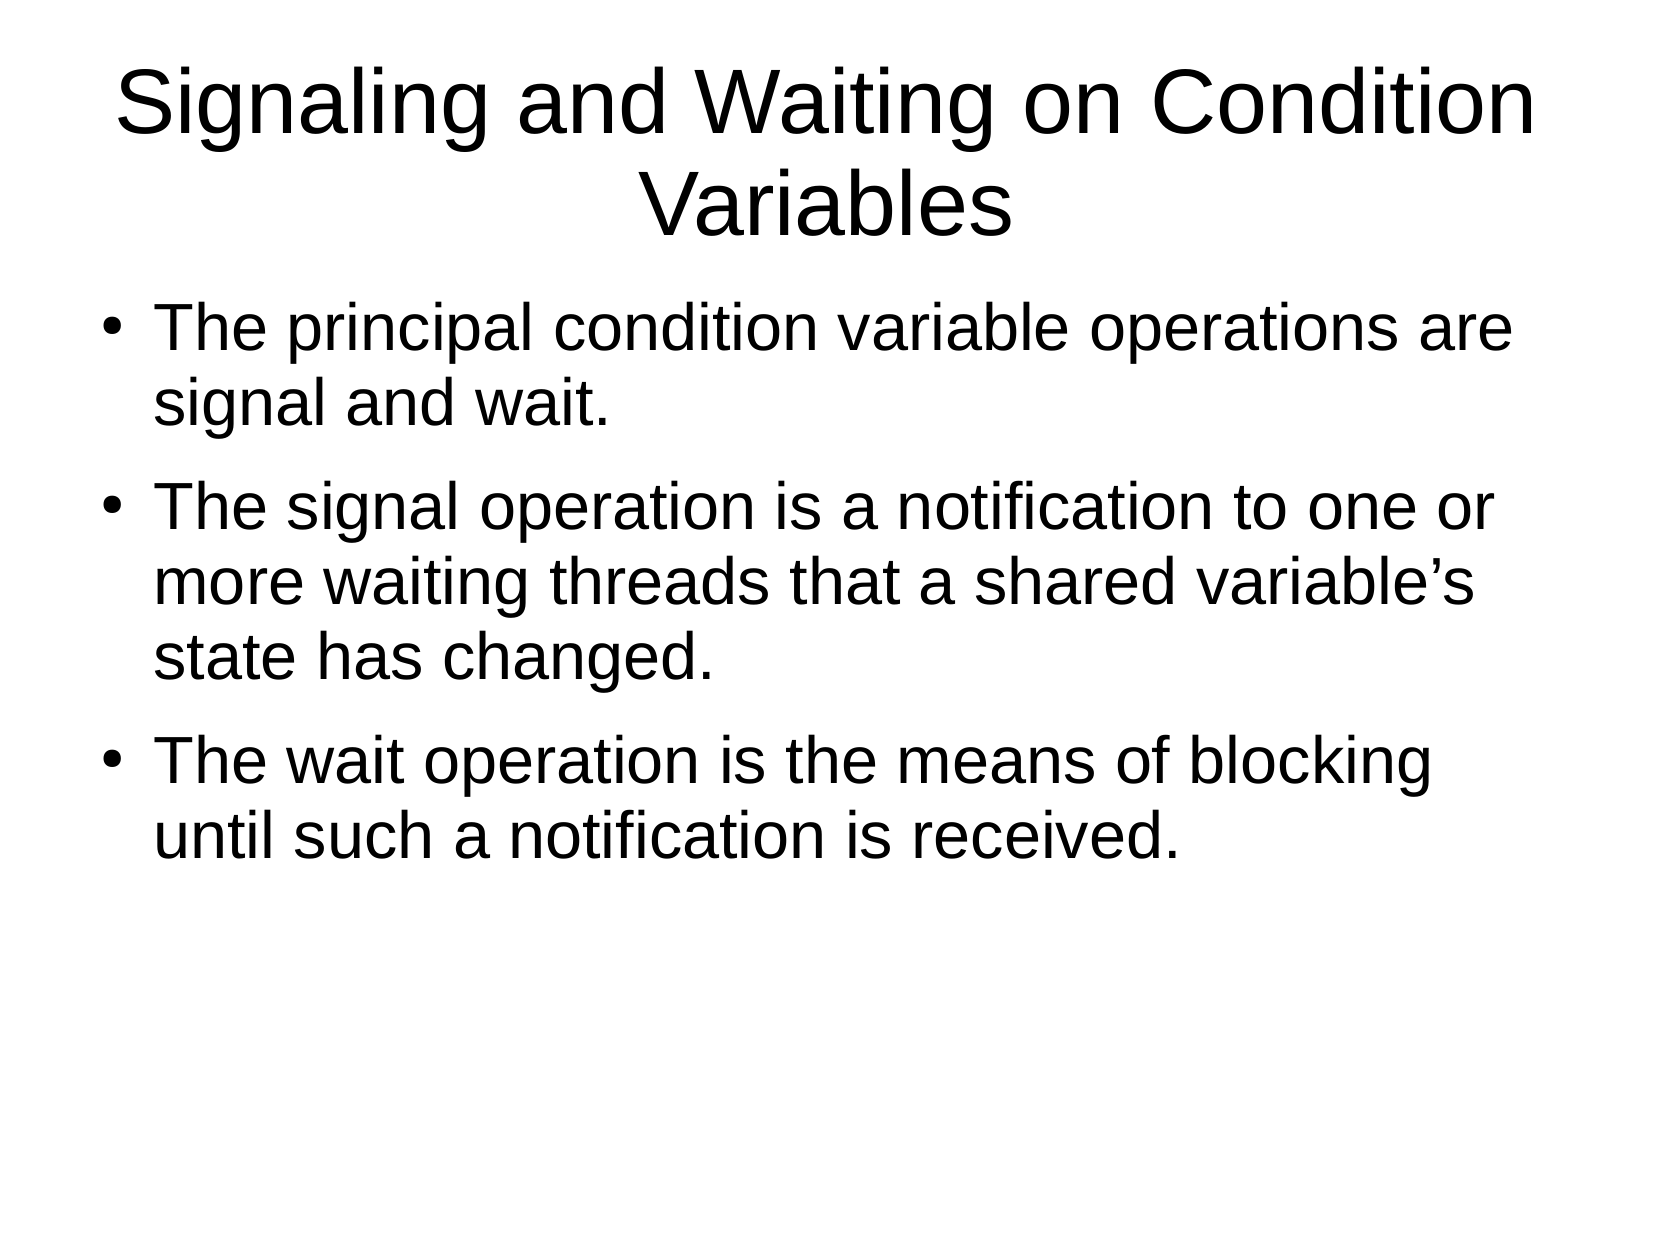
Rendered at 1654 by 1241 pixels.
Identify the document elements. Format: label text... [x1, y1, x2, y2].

title Signaling and Waiting on Condition Variables [82, 49, 1571, 257]
list The principal condition variable operations are signal and wait. The signal operation is a notification to one or more waiting threads that a shared variable’s state has changed. The wait operation is the means of blocking until such a notification is received. [82, 290, 1571, 1010]
